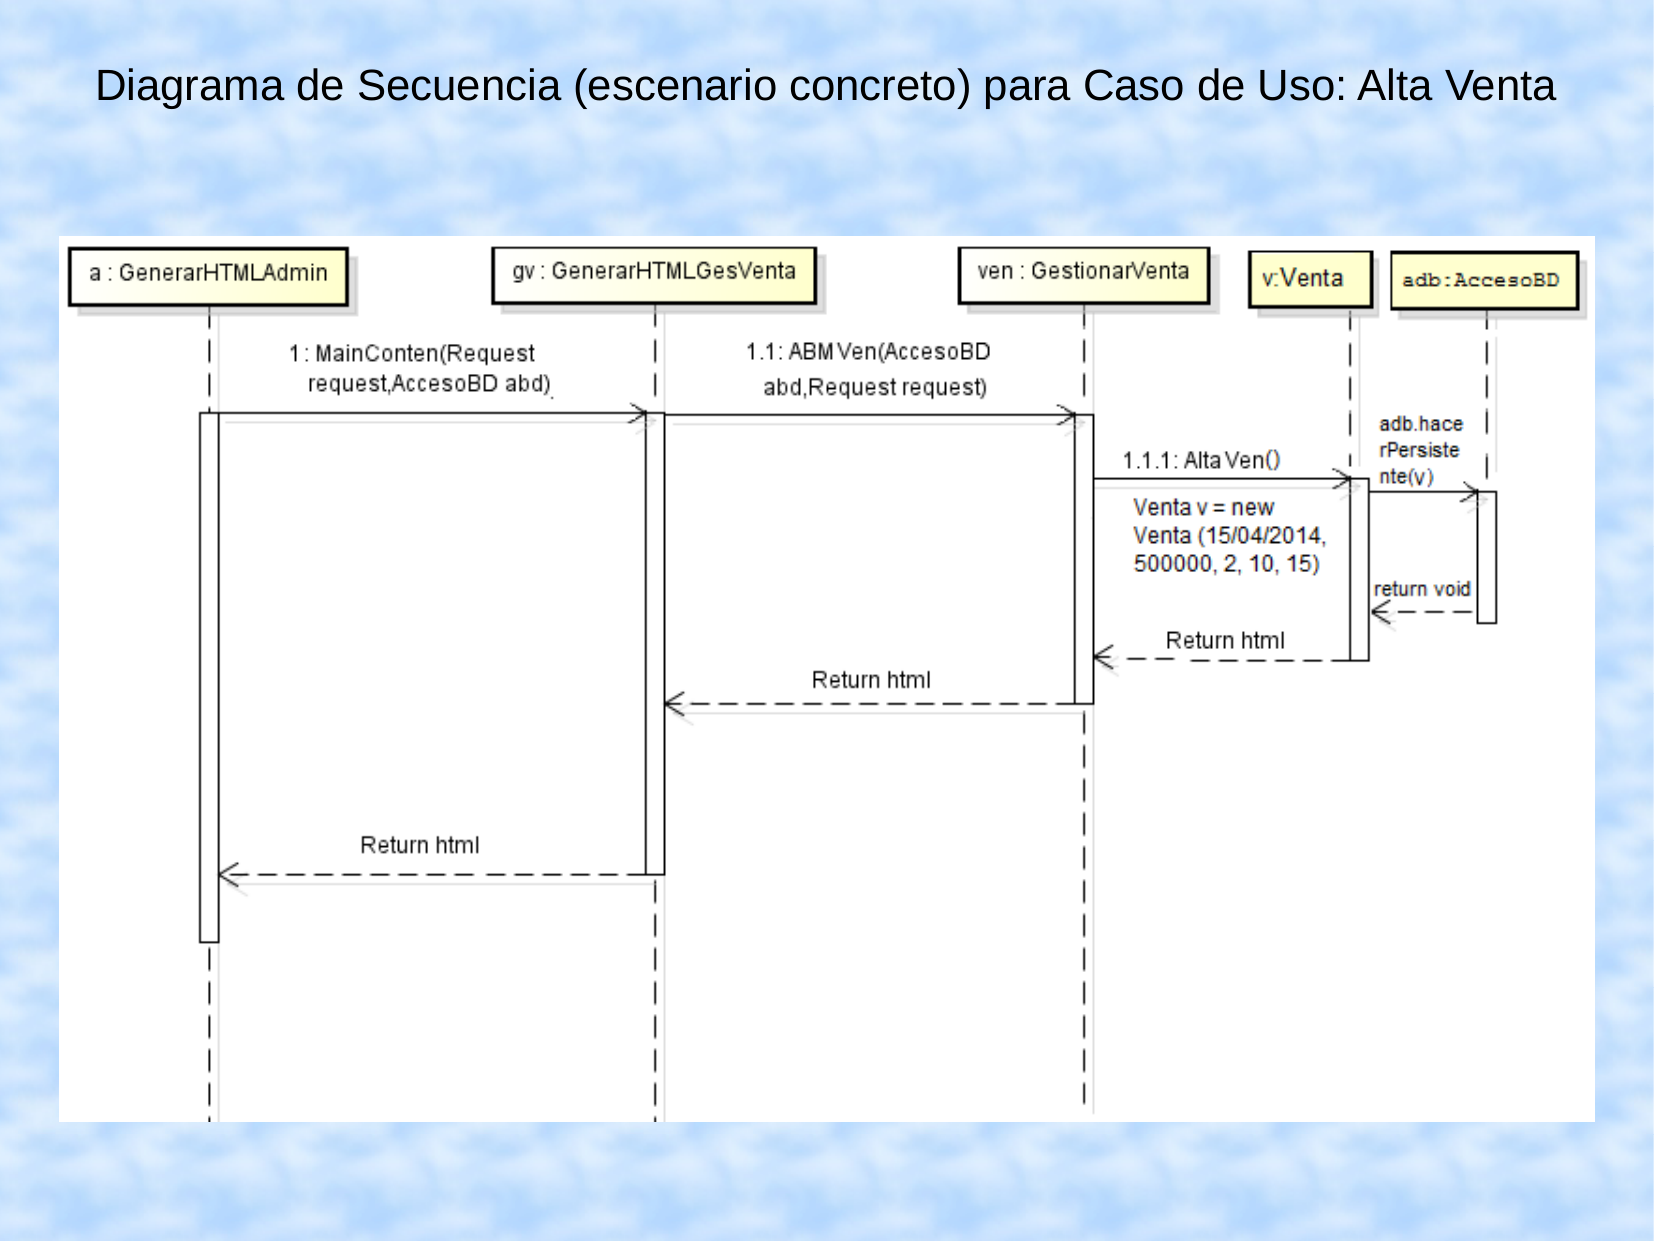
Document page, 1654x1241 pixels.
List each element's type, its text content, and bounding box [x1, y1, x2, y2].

picture [0, 0, 1654, 1241]
title Diagrama de Secuencia (escenario concreto) para Caso de Uso: Alta Venta [82, 0, 1571, 189]
